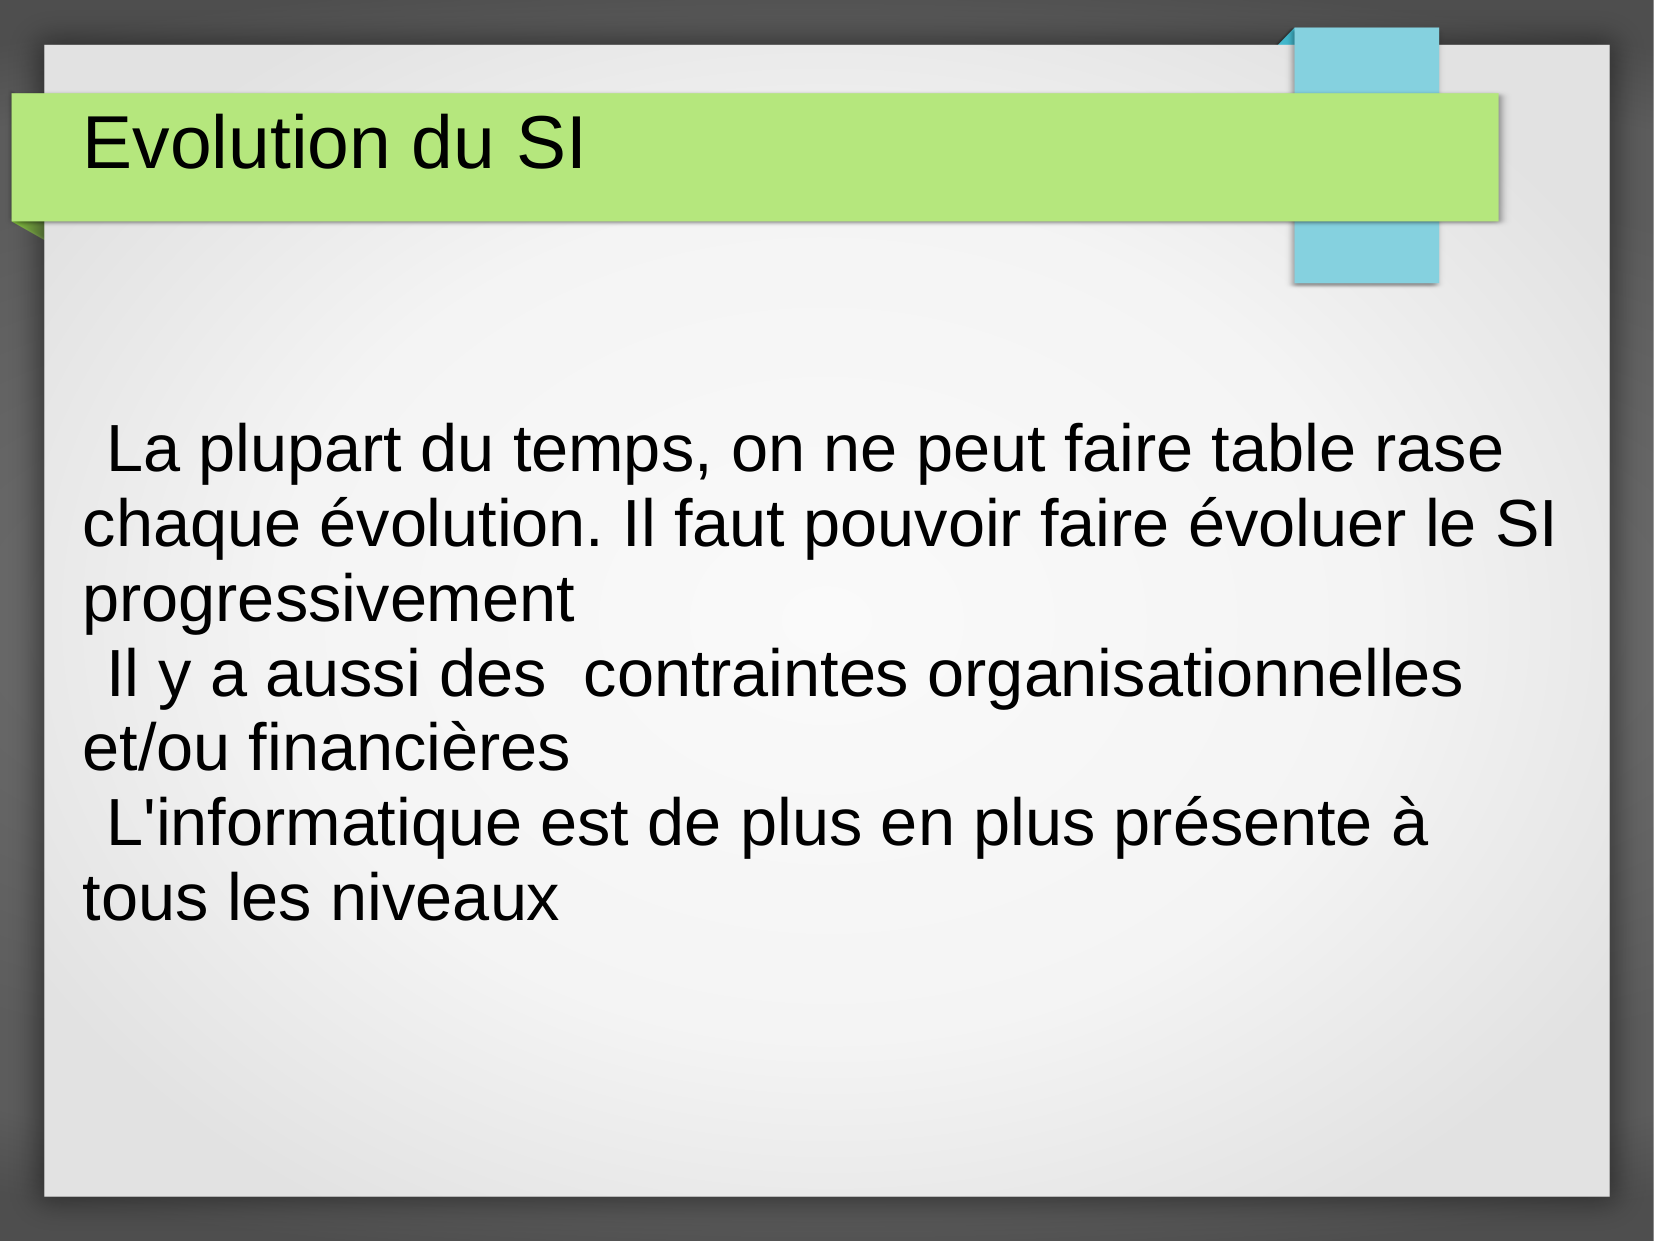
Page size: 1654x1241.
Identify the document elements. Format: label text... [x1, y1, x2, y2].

picture [0, 0, 1654, 1241]
subtitle La plupart du temps, on ne peut faire table rase chaque évolution. Il faut pouvoir faire évoluer le SI progressivement Il y a aussi des contraintes organisationnelles et/ou financières L'informatique est de plus en plus présente à tous les niveaux [82, 49, 1571, 1010]
